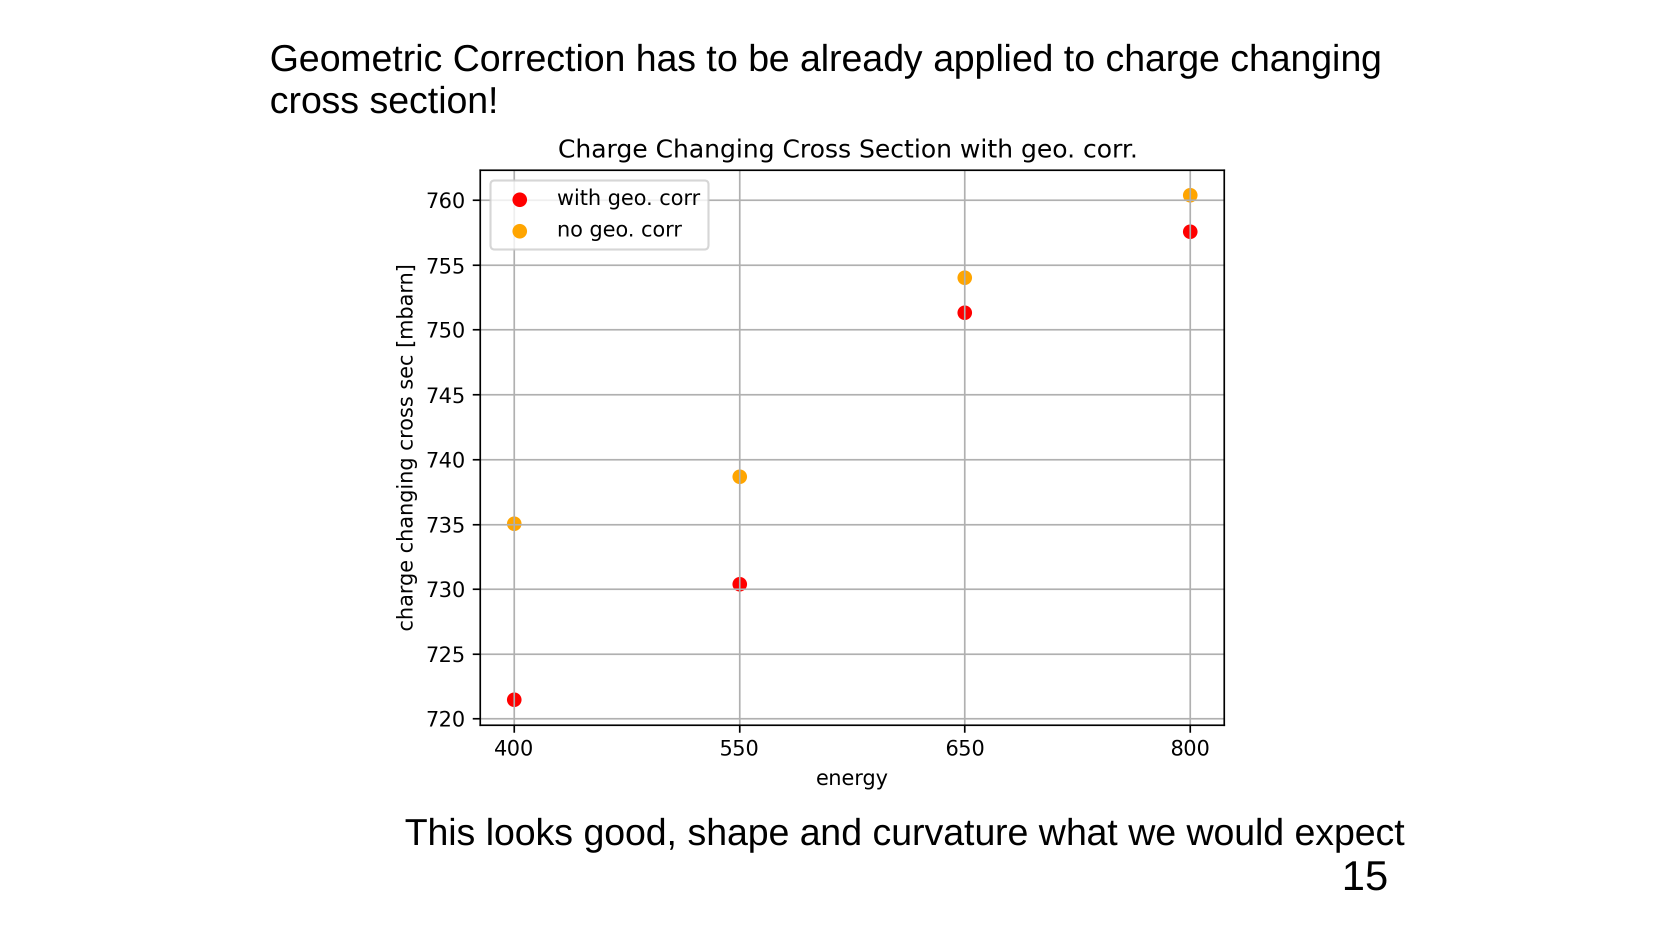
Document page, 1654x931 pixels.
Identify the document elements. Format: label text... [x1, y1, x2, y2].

text_box This looks good, shape and curvature what we would expect [390, 803, 1456, 861]
picture [360, 128, 1245, 804]
text_box Geometric Correction has to be already applied to charge changing cross section! [255, 30, 1426, 129]
